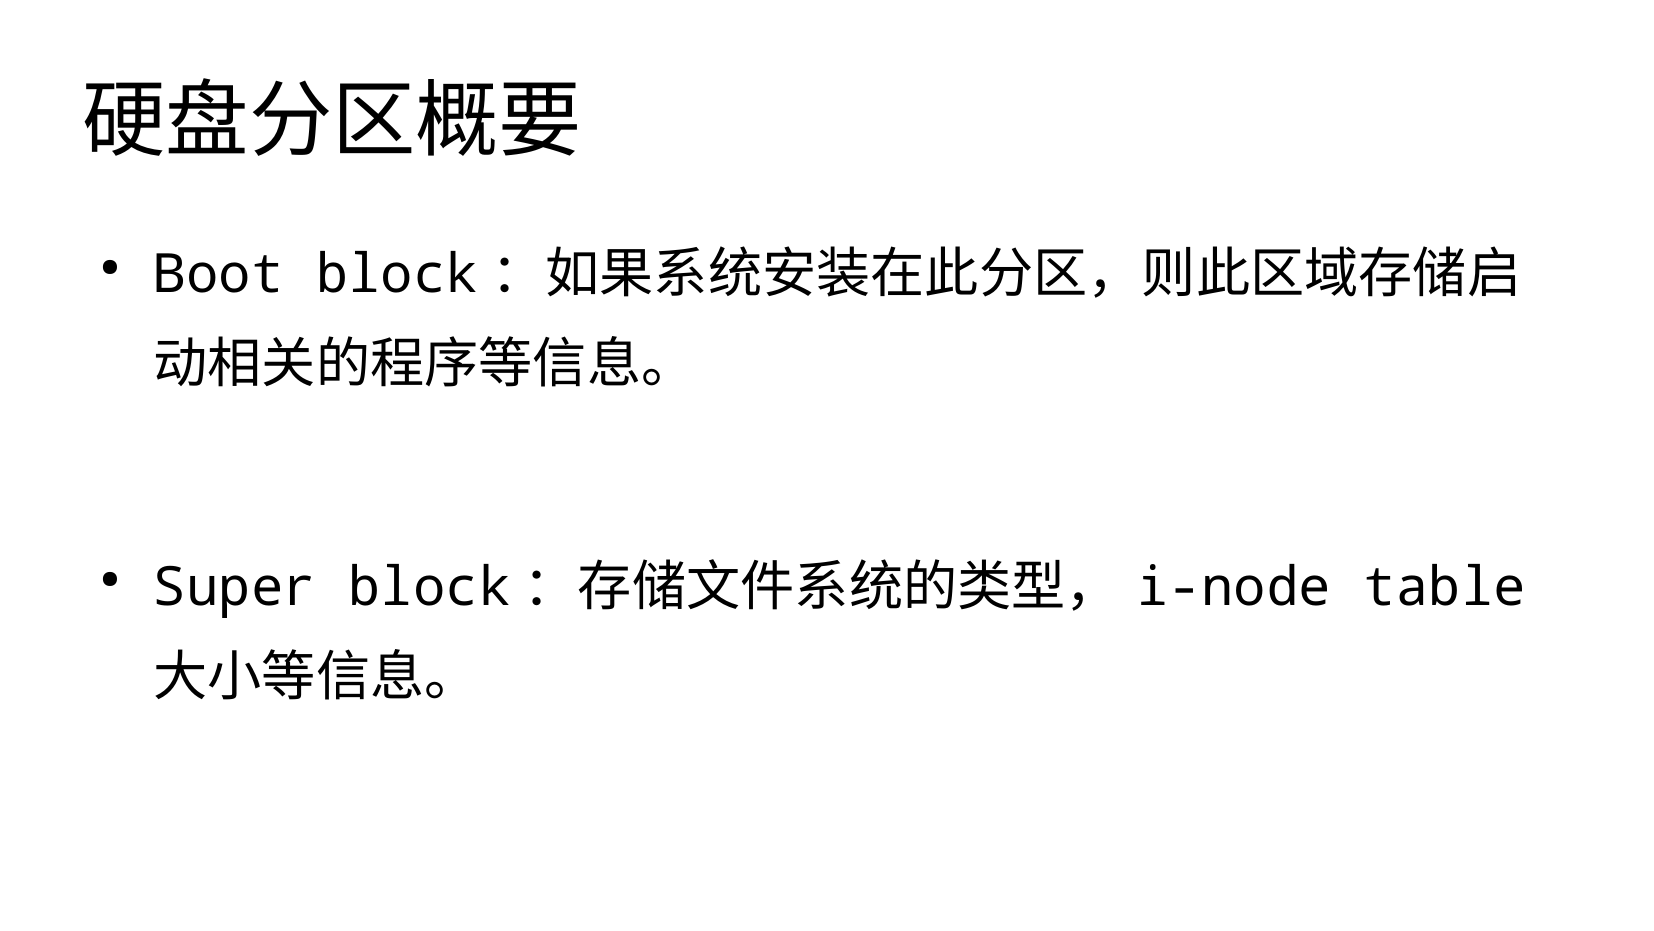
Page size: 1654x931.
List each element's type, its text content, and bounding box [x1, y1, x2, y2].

title 硬盘分区概要 [82, 37, 1571, 189]
list Boot block：如果系统安装在此分区，则此区域存储启动相关的程序等信息。 Super block：存储文件系统的类型，i-node table大小等信息。 [82, 217, 1571, 758]
